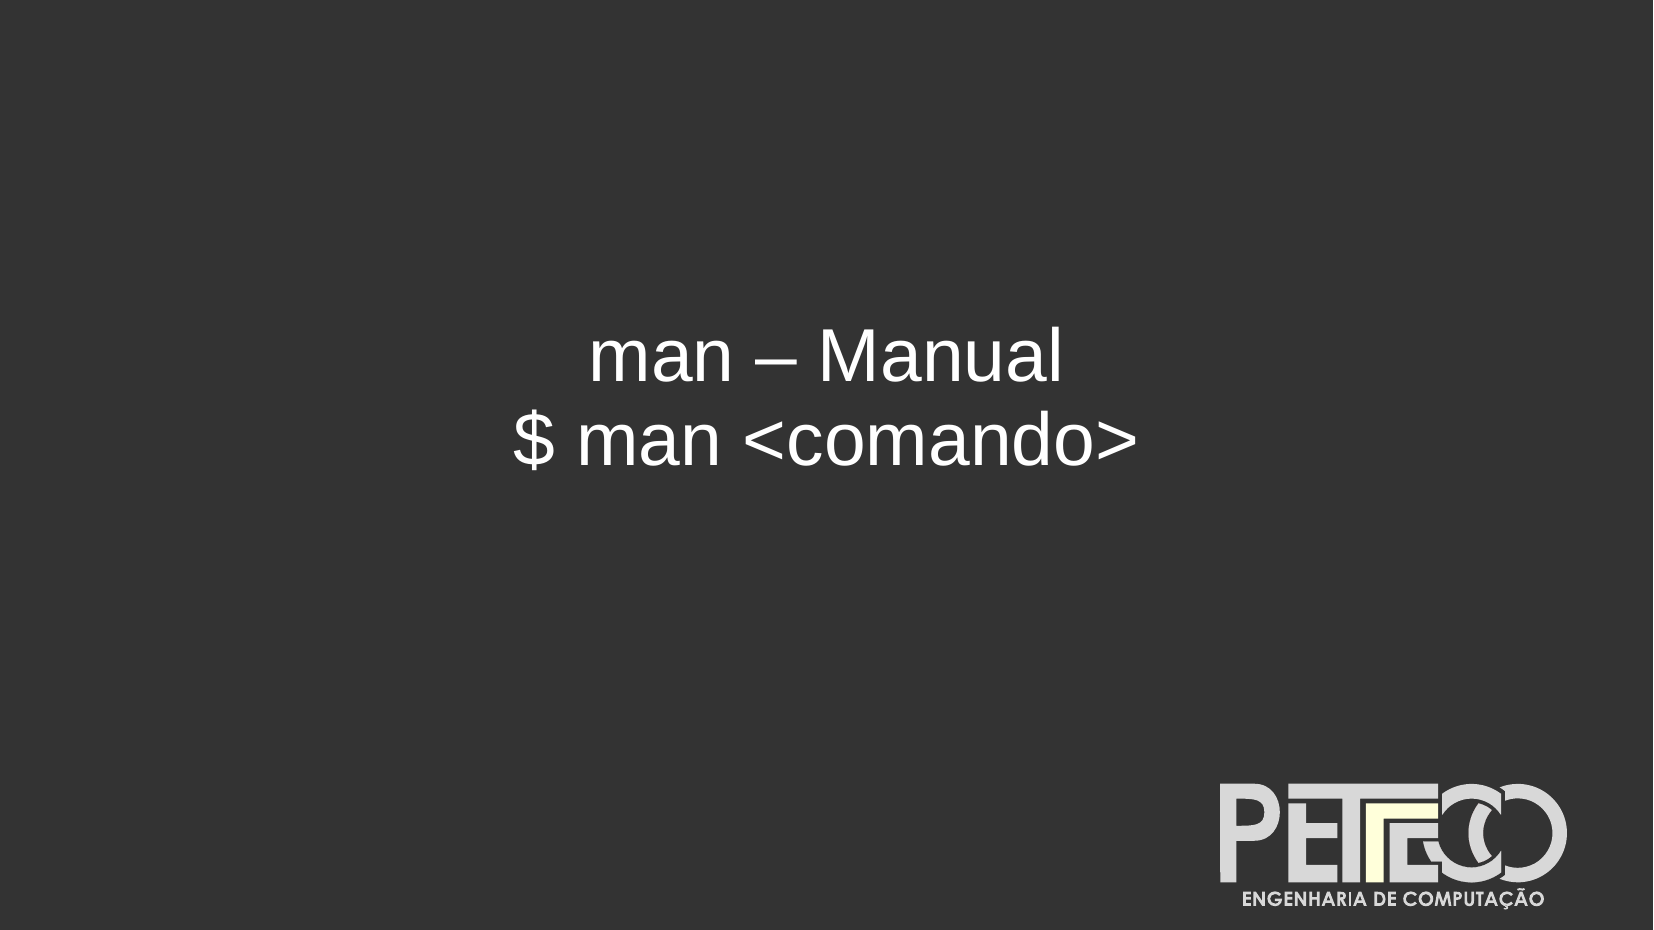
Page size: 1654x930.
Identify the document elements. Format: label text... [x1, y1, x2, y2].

subtitle man – Manual $ man <comando> [82, 37, 1571, 757]
